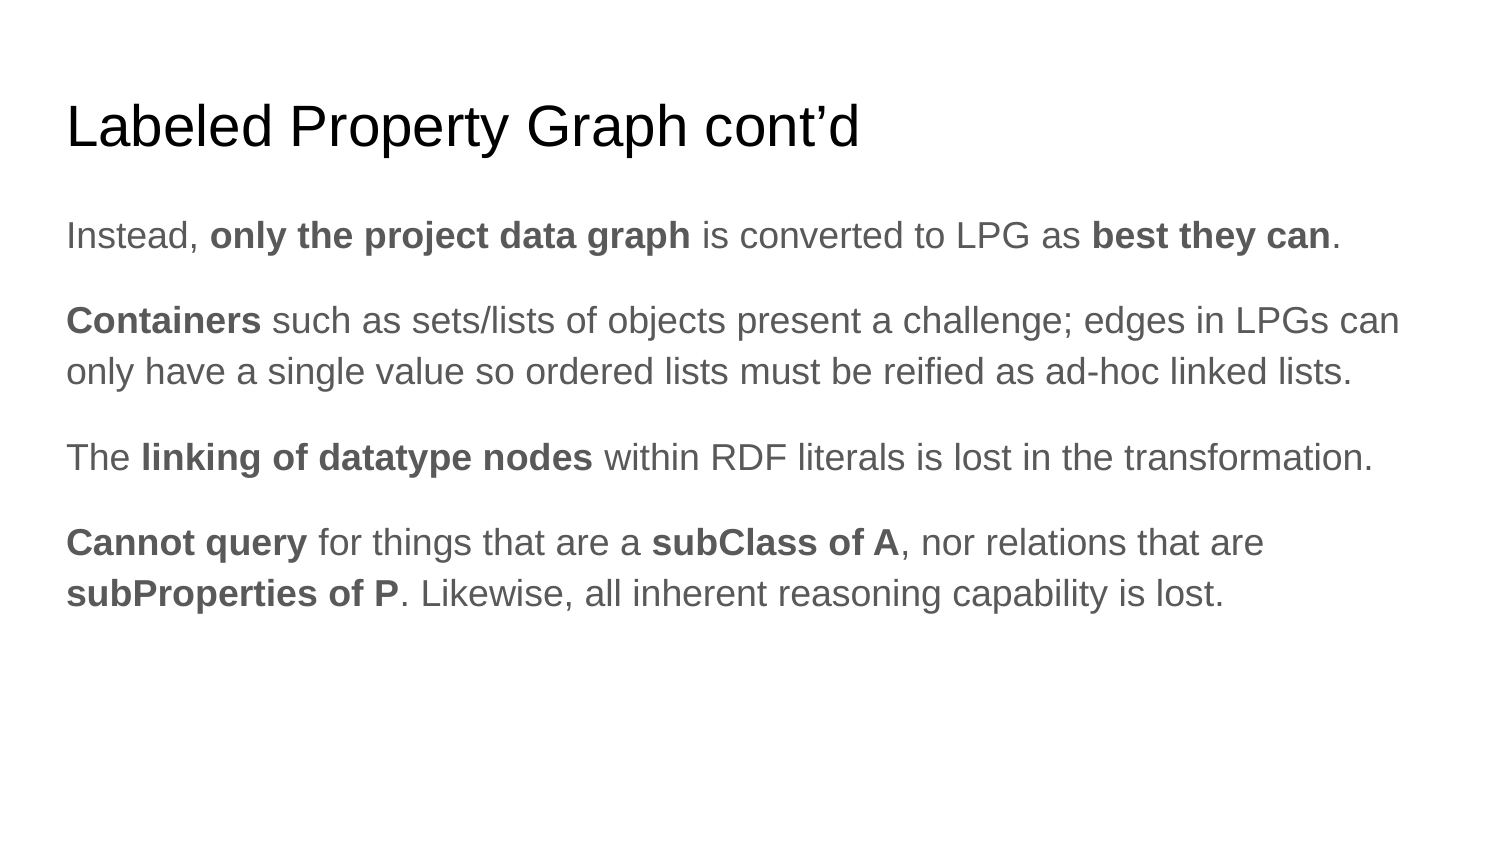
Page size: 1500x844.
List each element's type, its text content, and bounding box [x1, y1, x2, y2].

list Instead, only the project data graph is converted to LPG as best they can. Containers such as sets/lists of objects present a challenge; edges in LPGs can only have a single value so ordered lists must be reified as ad-hoc linked lists. The linking of datatype nodes within RDF literals is lost in the transformation. Cannot query for things that are a subClass of A, nor relations that are subProperties of P. Likewise, all inherent reasoning capability is lost. [51, 189, 1449, 750]
title Labeled Property Graph cont’d [51, 72, 1449, 167]
